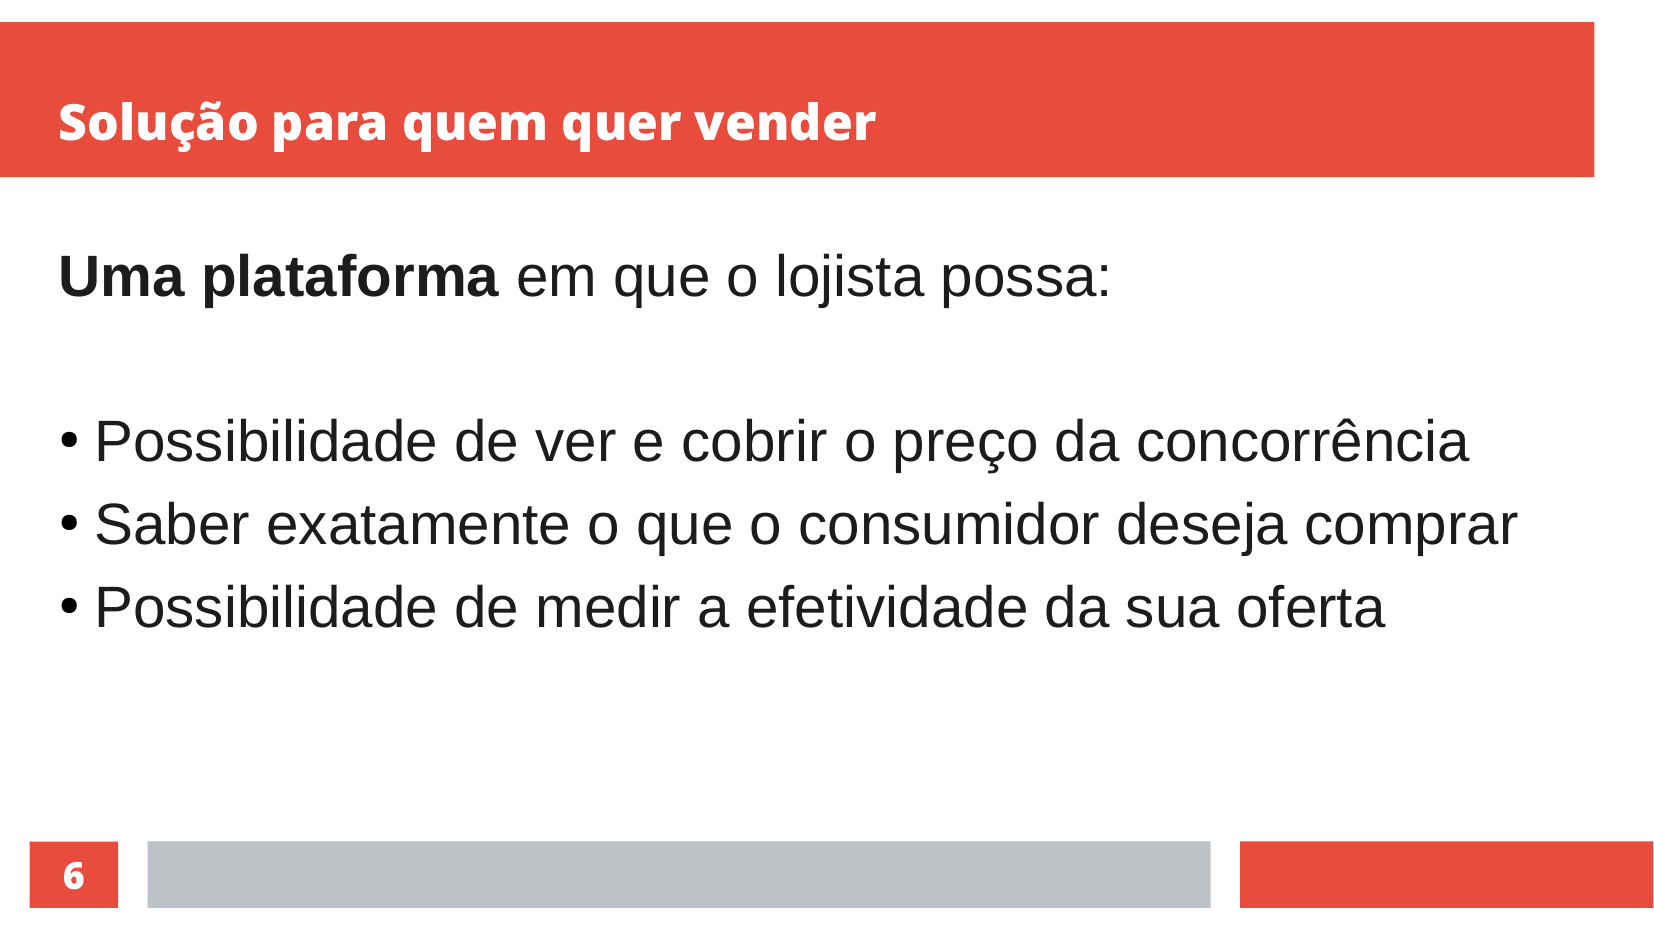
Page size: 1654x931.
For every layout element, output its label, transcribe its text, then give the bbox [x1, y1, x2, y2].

list Uma plataforma em que o lojista possa: Possibilidade de ver e cobrir o preço da concorrência Saber exatamente o que o consumidor deseja comprar Possibilidade de medir a efetividade da sua oferta [59, 243, 1565, 820]
title Solução para quem quer vender [59, 44, 1595, 156]
